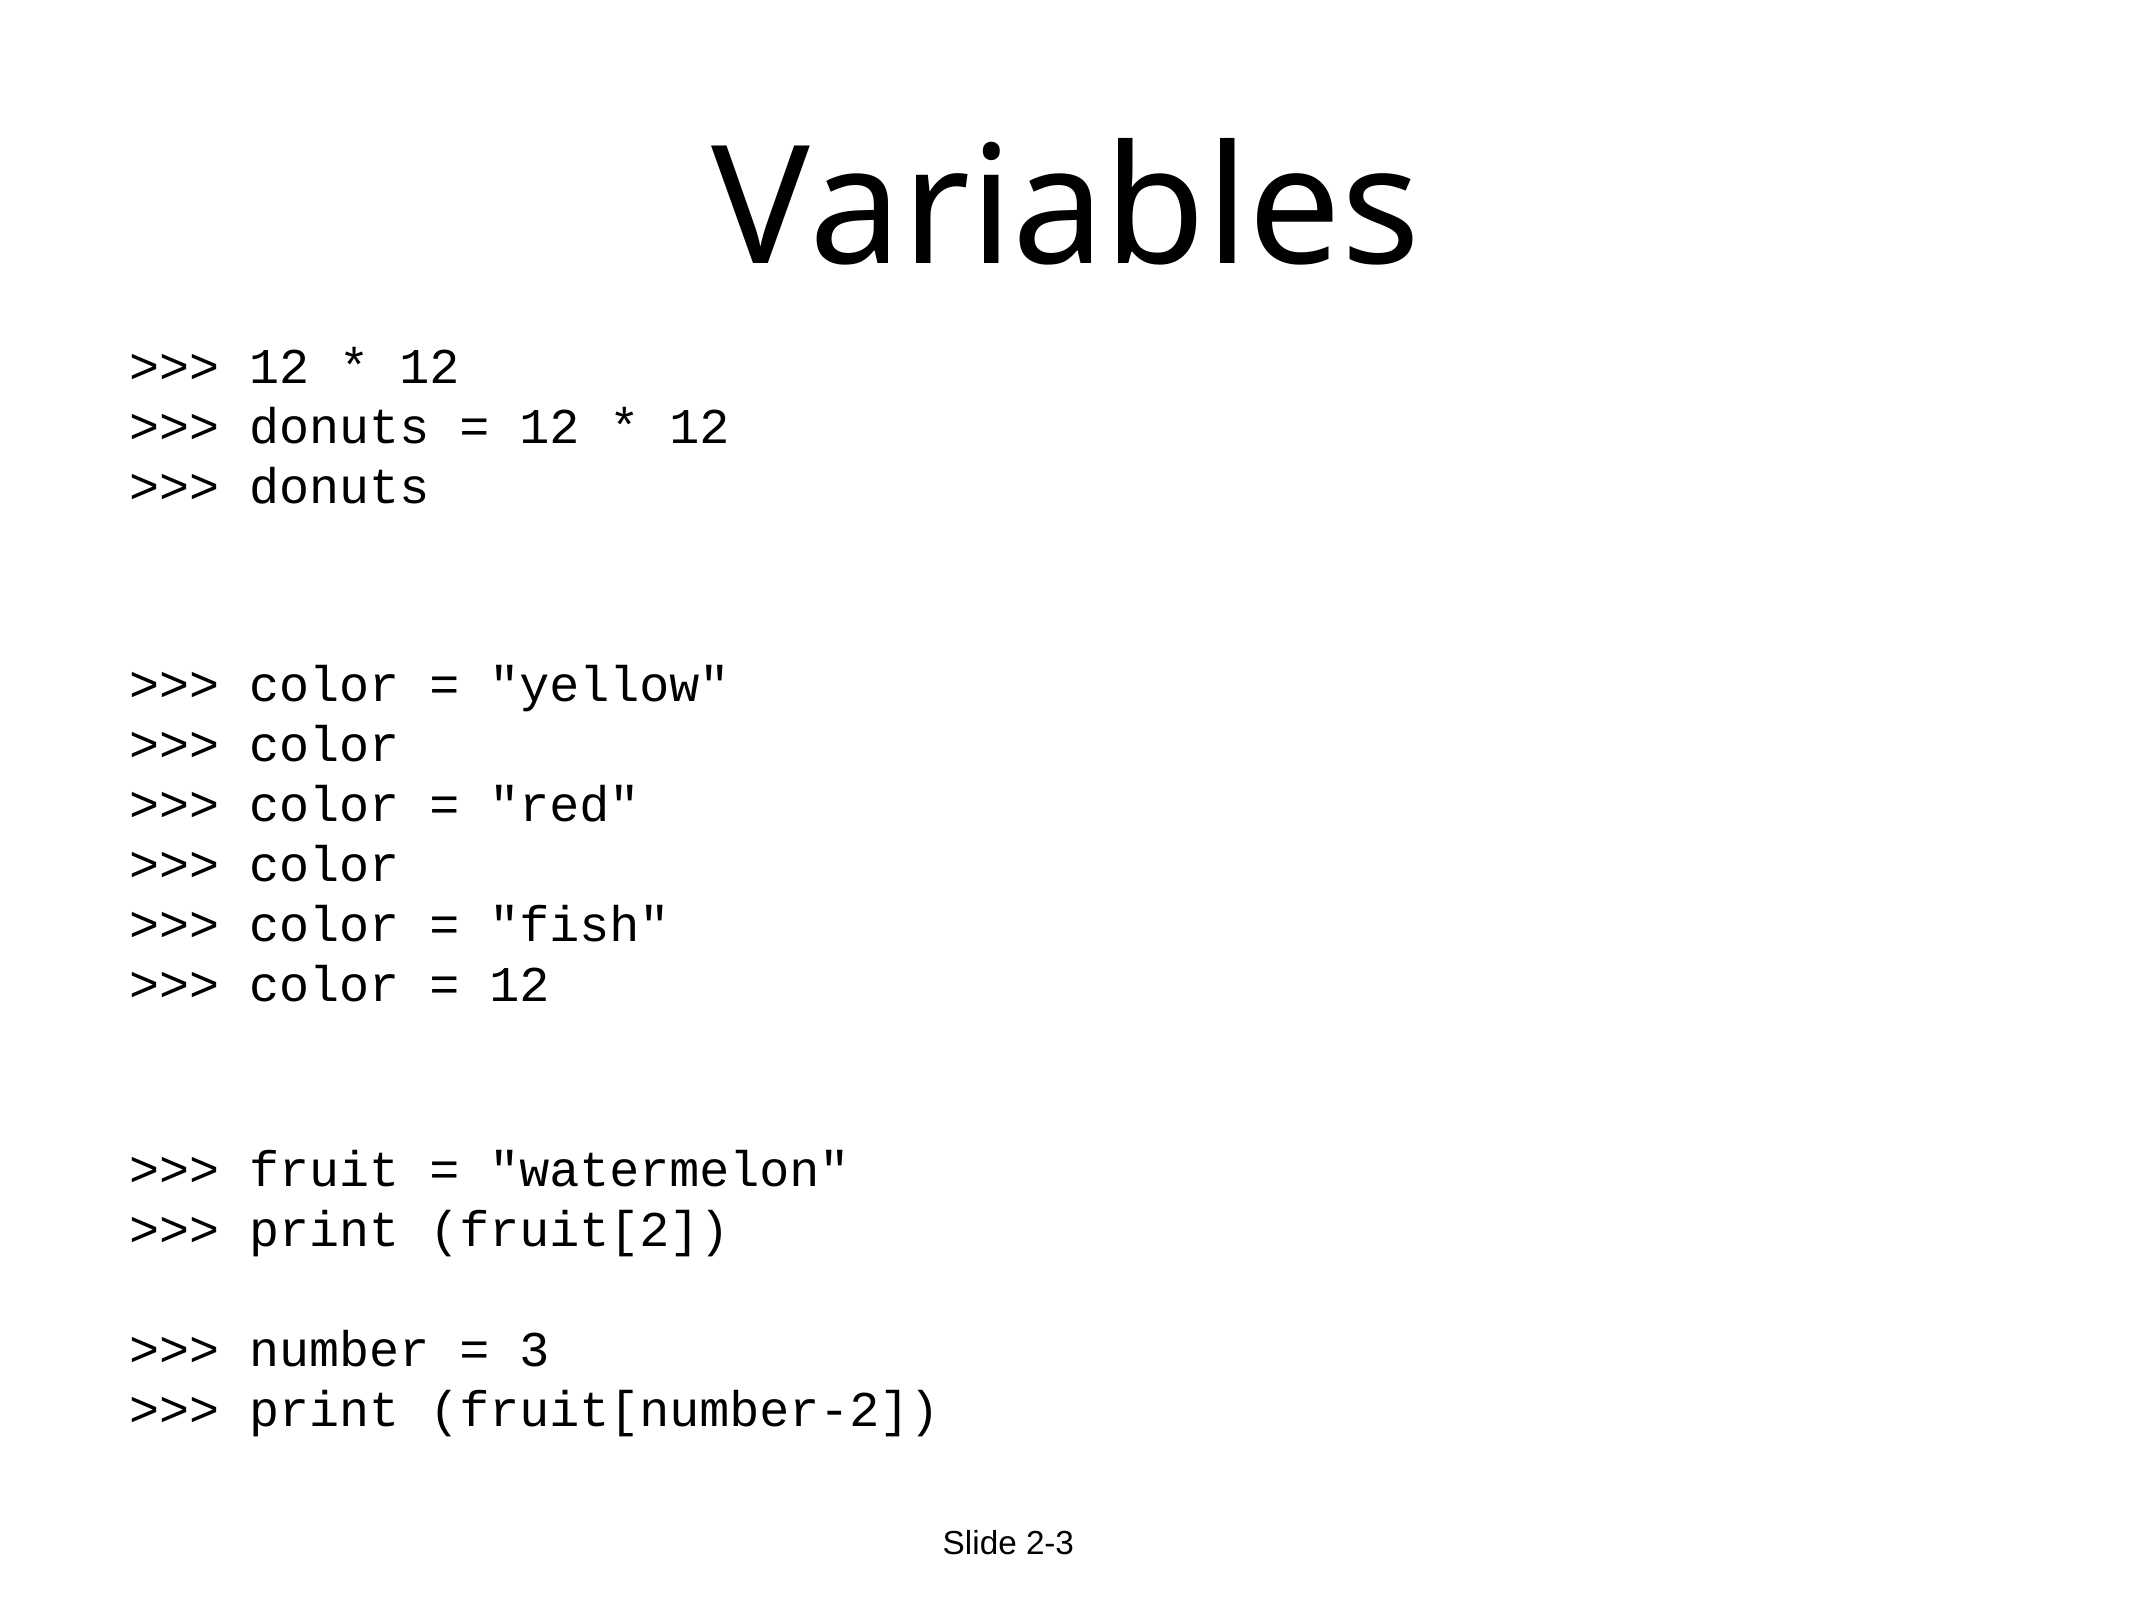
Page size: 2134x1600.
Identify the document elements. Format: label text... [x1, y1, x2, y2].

text_box Variables [35, 41, 2096, 355]
text_box Slide 2-3 [876, 1513, 1141, 1569]
text_box >>> 12 * 12 >>> donuts = 12 * 12 >>> donuts [129, 333, 1169, 514]
text_box >>> color = "yellow" >>> color >>> color = "red" >>> color >>> color = "fish" >>> color = 12 [129, 650, 1225, 1012]
text_box >>> fruit = "watermelon" >>> print (fruit[2]) >>> number = 3 >>> print (fruit[number-2]) [129, 1136, 1403, 1437]
